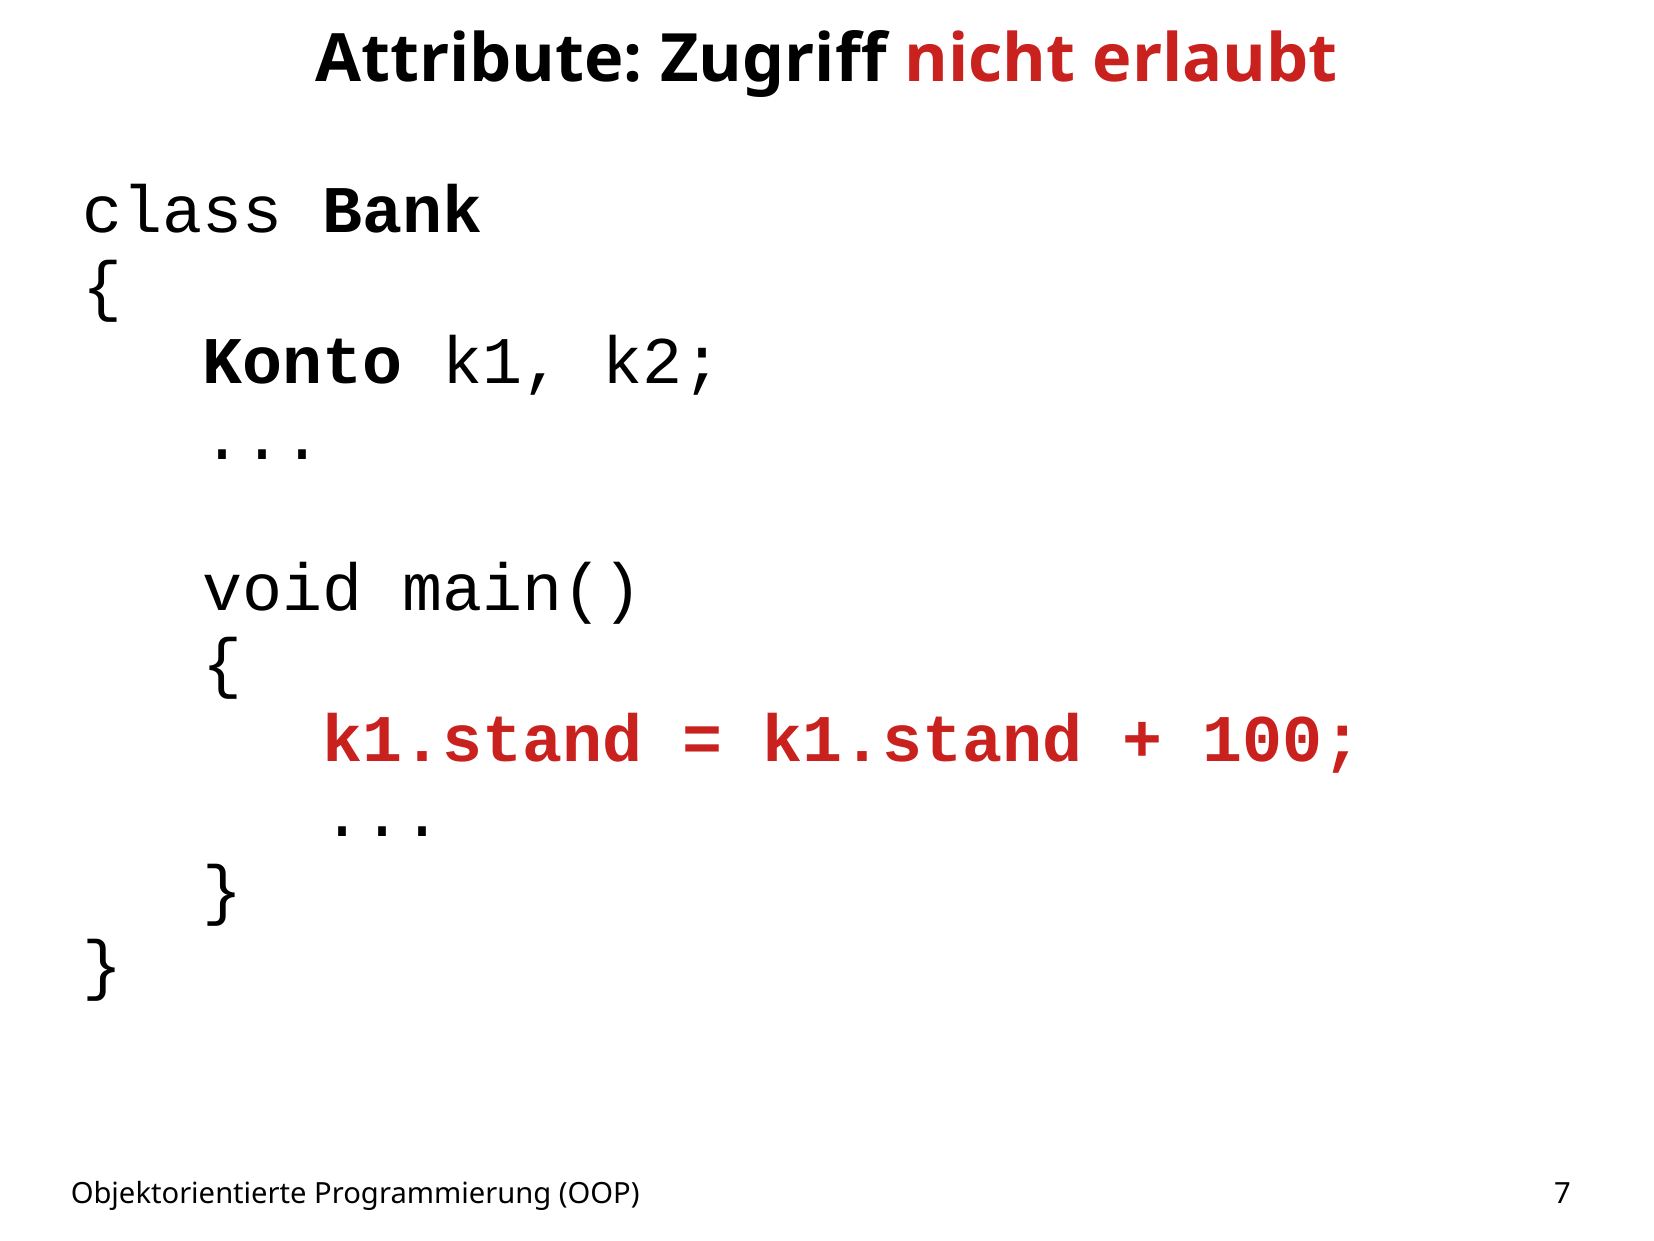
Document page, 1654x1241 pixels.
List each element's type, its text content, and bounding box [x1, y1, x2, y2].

title Attribute: Zugriff nicht erlaubt [0, 5, 1654, 107]
list class Bank { Konto k1, k2; ... void main() { k1.stand = k1.stand + 100; ... } } [82, 177, 1548, 1146]
